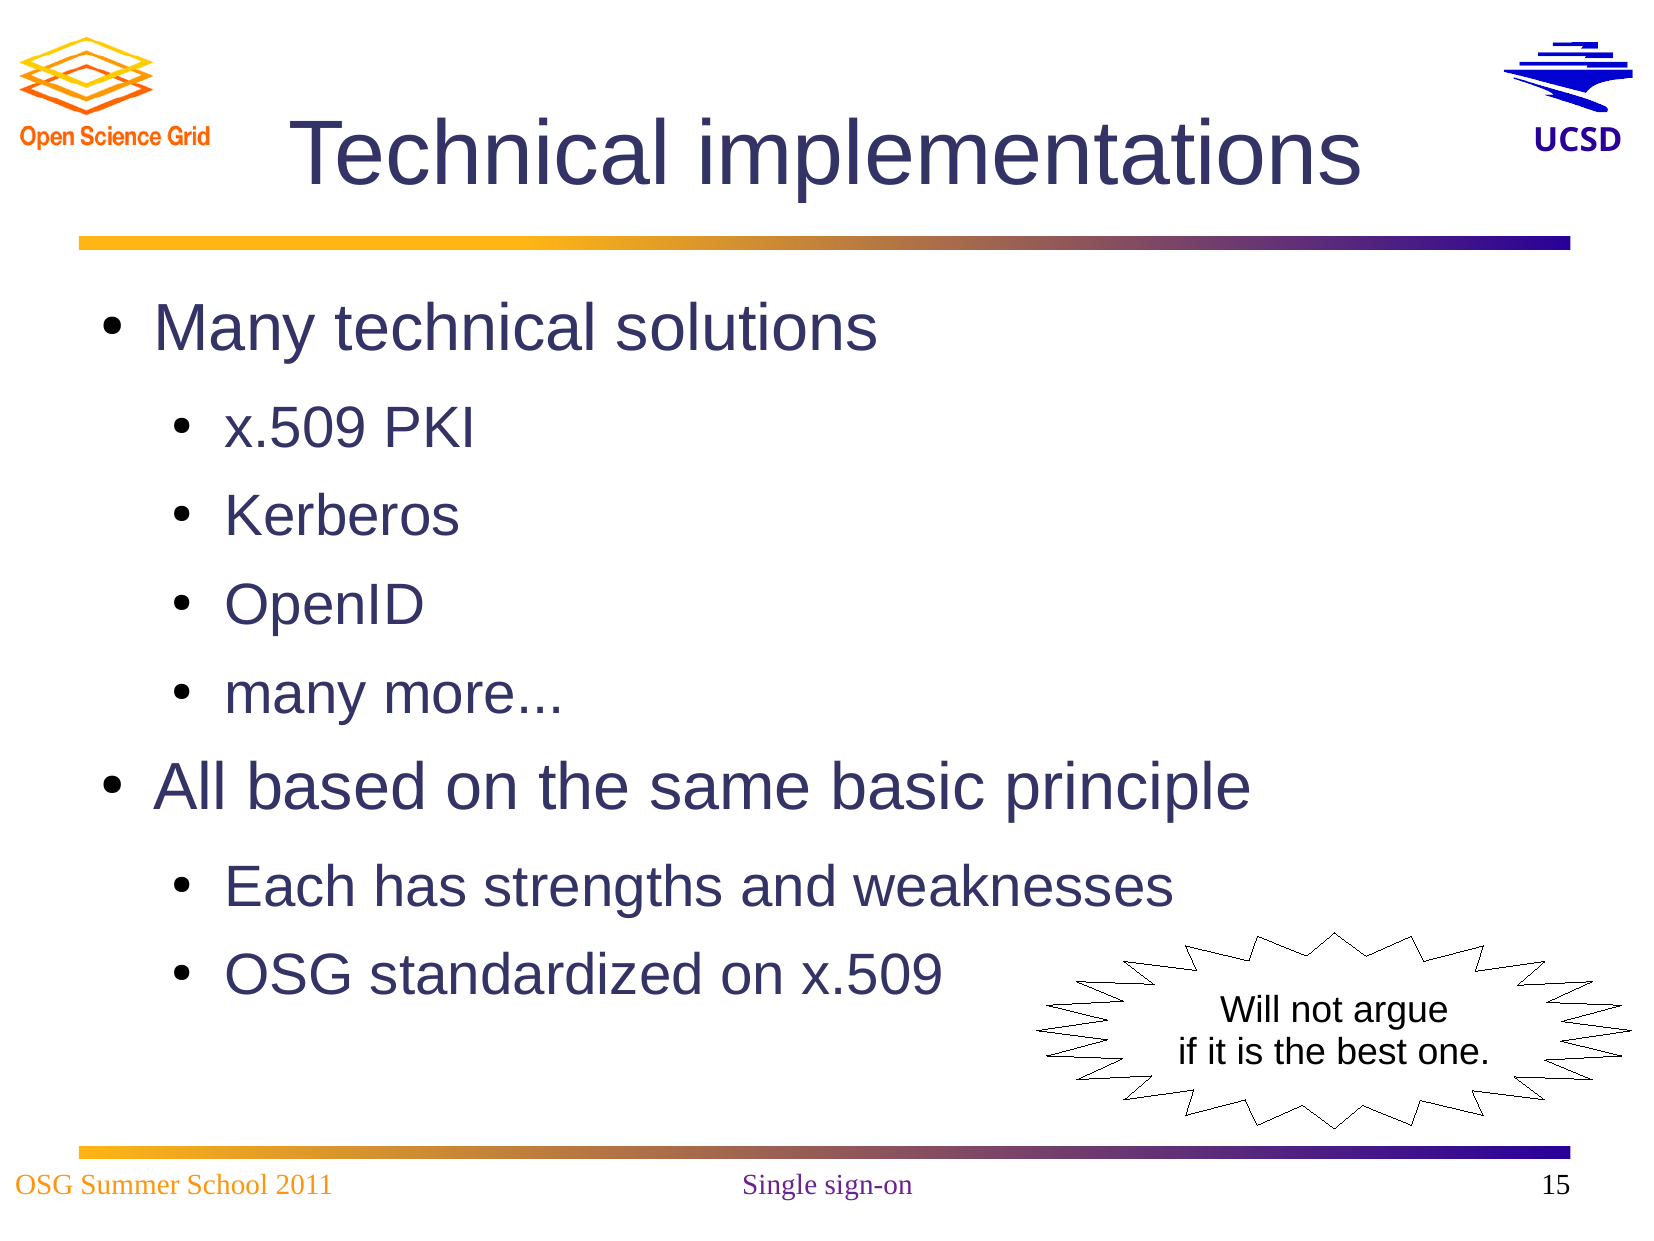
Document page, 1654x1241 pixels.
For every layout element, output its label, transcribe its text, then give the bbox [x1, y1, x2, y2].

picture [0, 14, 229, 167]
text_box Will not argue if it is the best one. [1036, 932, 1632, 1129]
picture [1495, 42, 1637, 118]
title Technical implementations [82, 49, 1571, 257]
list Many technical solutions x.509 PKI Kerberos OpenID many more... All based on the same basic principle Each has strengths and weaknesses OSG standardized on x.509 [82, 290, 1571, 1109]
